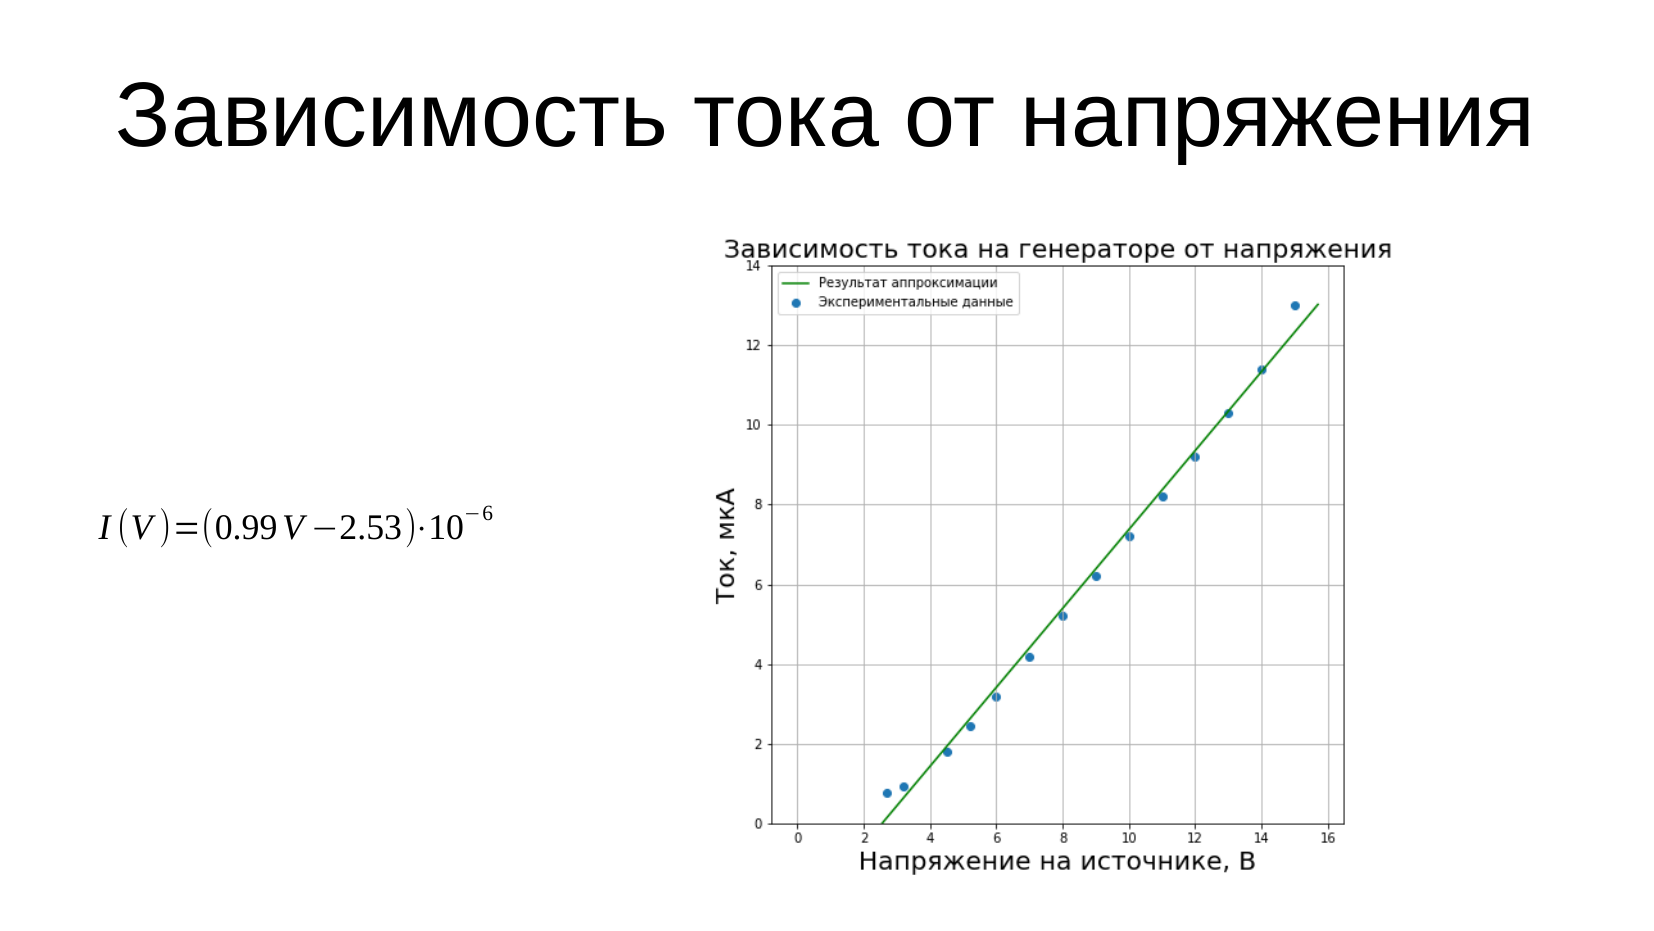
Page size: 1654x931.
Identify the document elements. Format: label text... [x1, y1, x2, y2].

chart [88, 501, 502, 550]
title Зависимость тока от напряжения [82, 37, 1571, 193]
picture [679, 177, 1418, 916]
